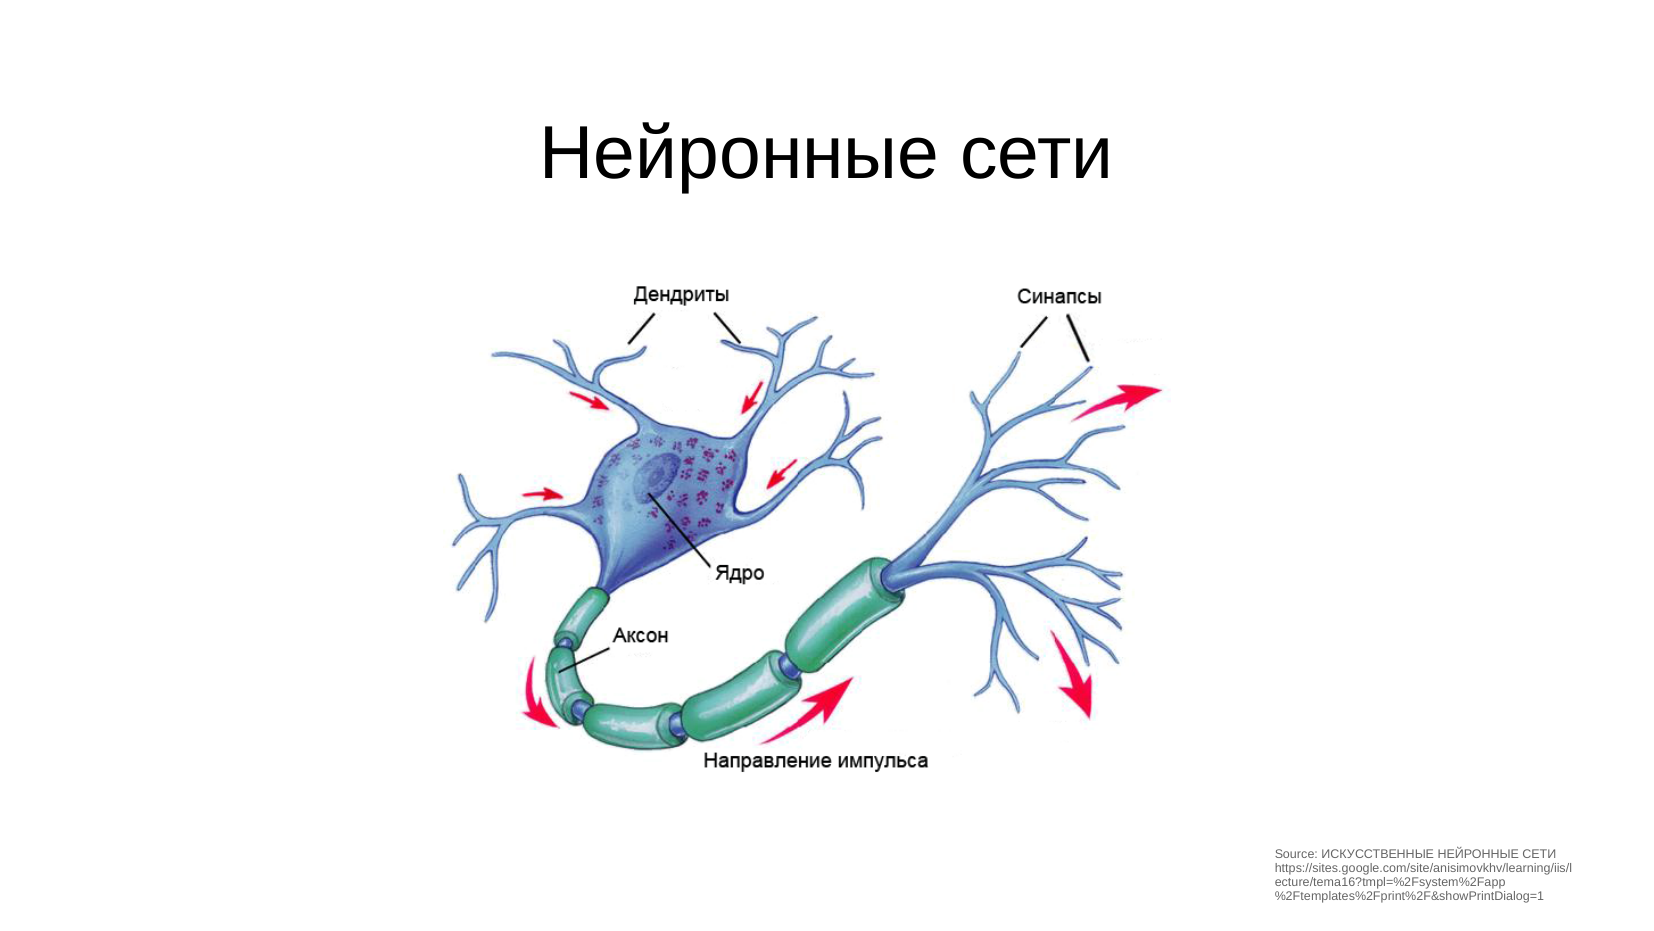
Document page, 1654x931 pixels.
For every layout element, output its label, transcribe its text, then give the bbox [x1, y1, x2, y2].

picture [443, 275, 1171, 781]
title Нейронные сети [82, 49, 1571, 257]
text_box Source: ИСКУССТВЕННЫЕ НЕЙРОННЫЕ СЕТИ https://sites.google.com/site/anisimovkhv/learning/iis/lecture/tema16?tmpl=%2Fsystem%2Fapp%2Ftemplates%2Fprint%2F&showPrintDialog=1 [1260, 840, 1591, 912]
